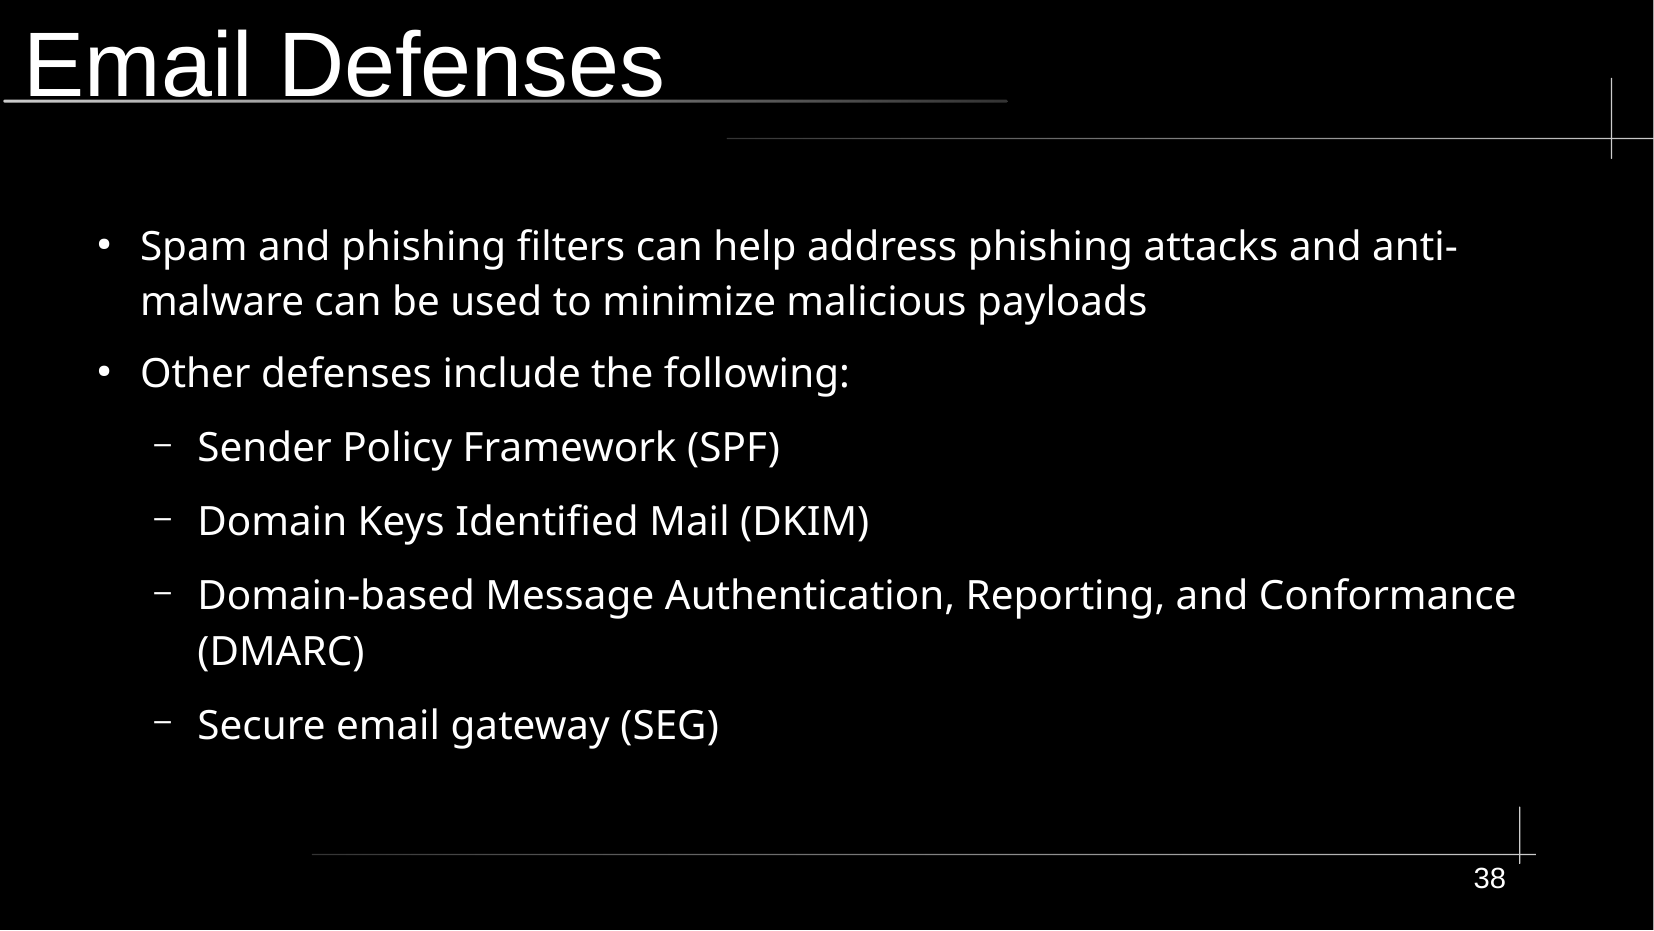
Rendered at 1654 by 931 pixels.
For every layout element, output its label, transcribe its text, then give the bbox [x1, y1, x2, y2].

list Spam and phishing filters can help address phishing attacks and anti-malware can be used to minimize malicious payloads Other defenses include the following: Sender Policy Framework (SPF) Domain Keys Identified Mail (DKIM) Domain-based Message Authentication, Reporting, and Conformance (DMARC) Secure email gateway (SEG) [82, 217, 1571, 758]
title Email Defenses [23, 11, 1589, 119]
